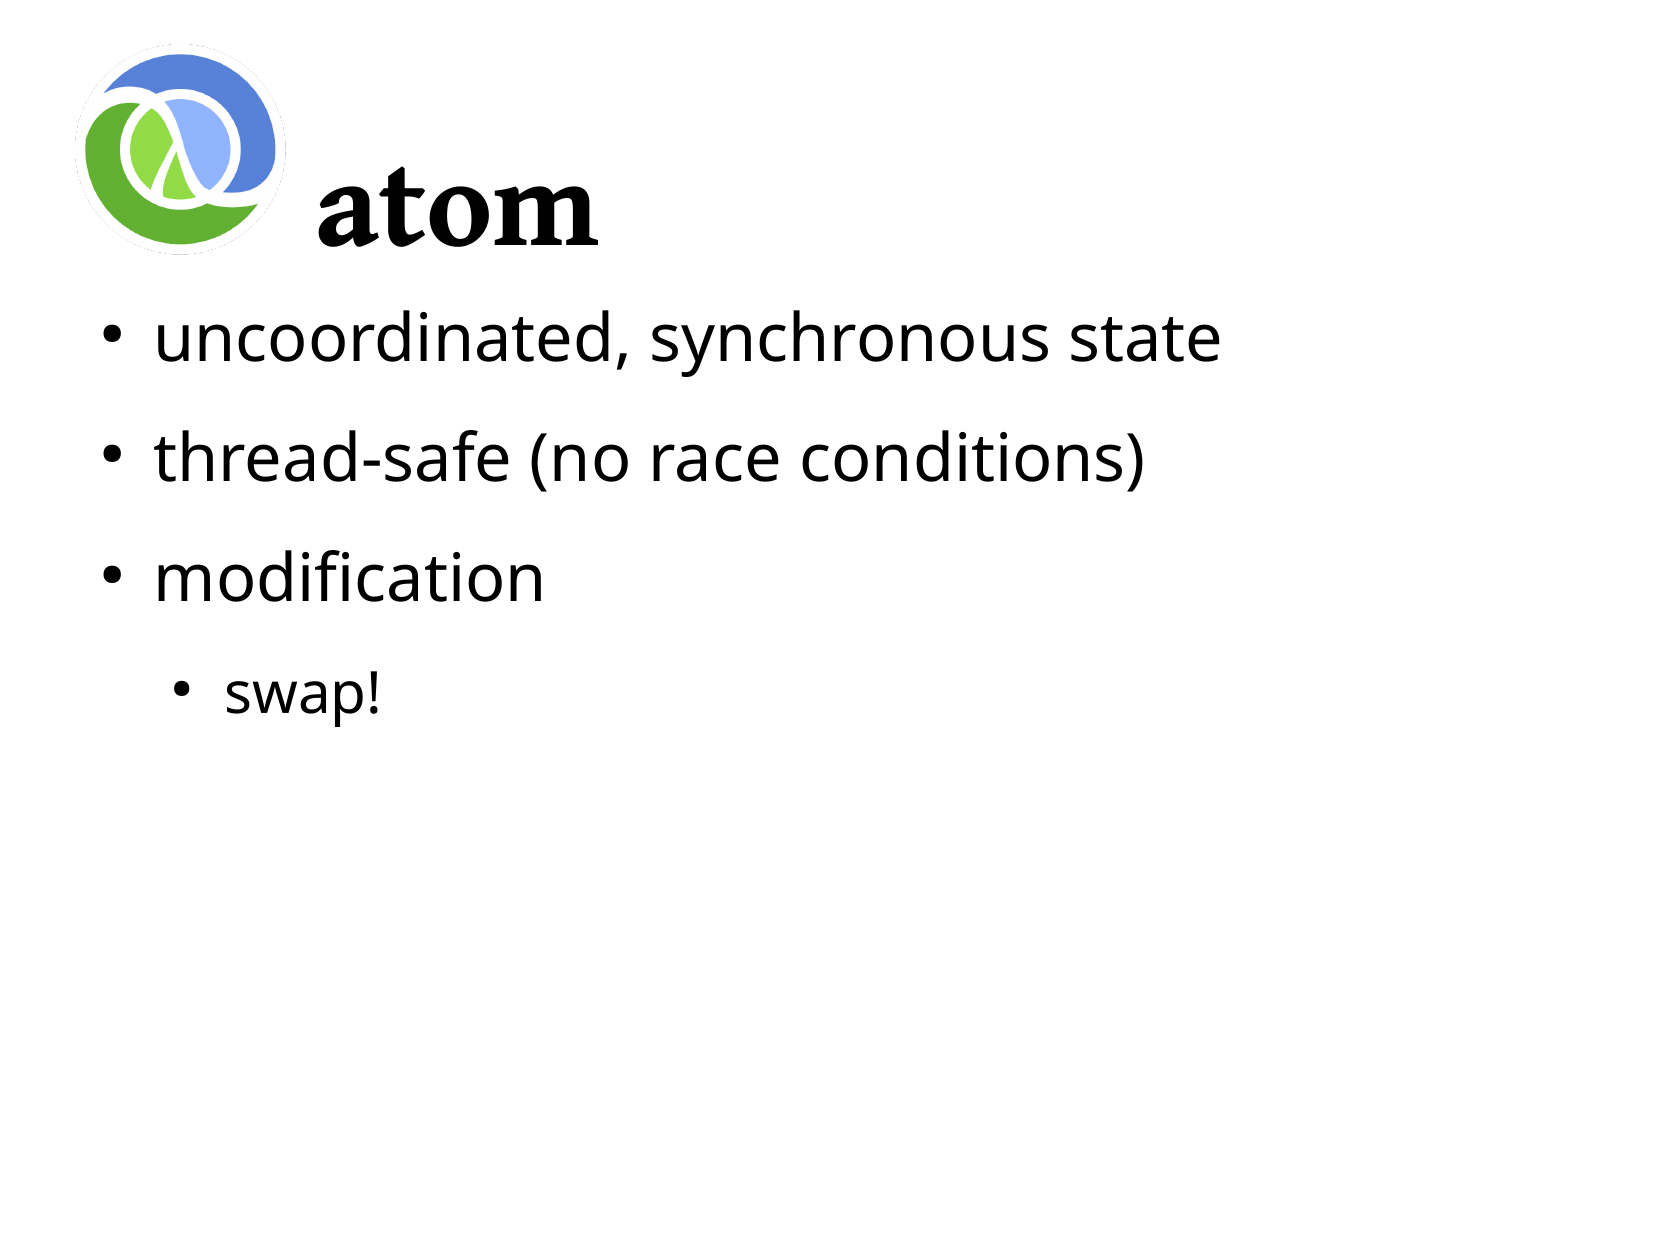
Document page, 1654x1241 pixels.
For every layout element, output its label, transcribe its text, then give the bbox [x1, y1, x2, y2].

list uncoordinated, synchronous state thread-safe (no race conditions) modification swap! [82, 290, 1571, 1109]
title atom [315, 105, 1571, 290]
picture [75, 44, 286, 255]
